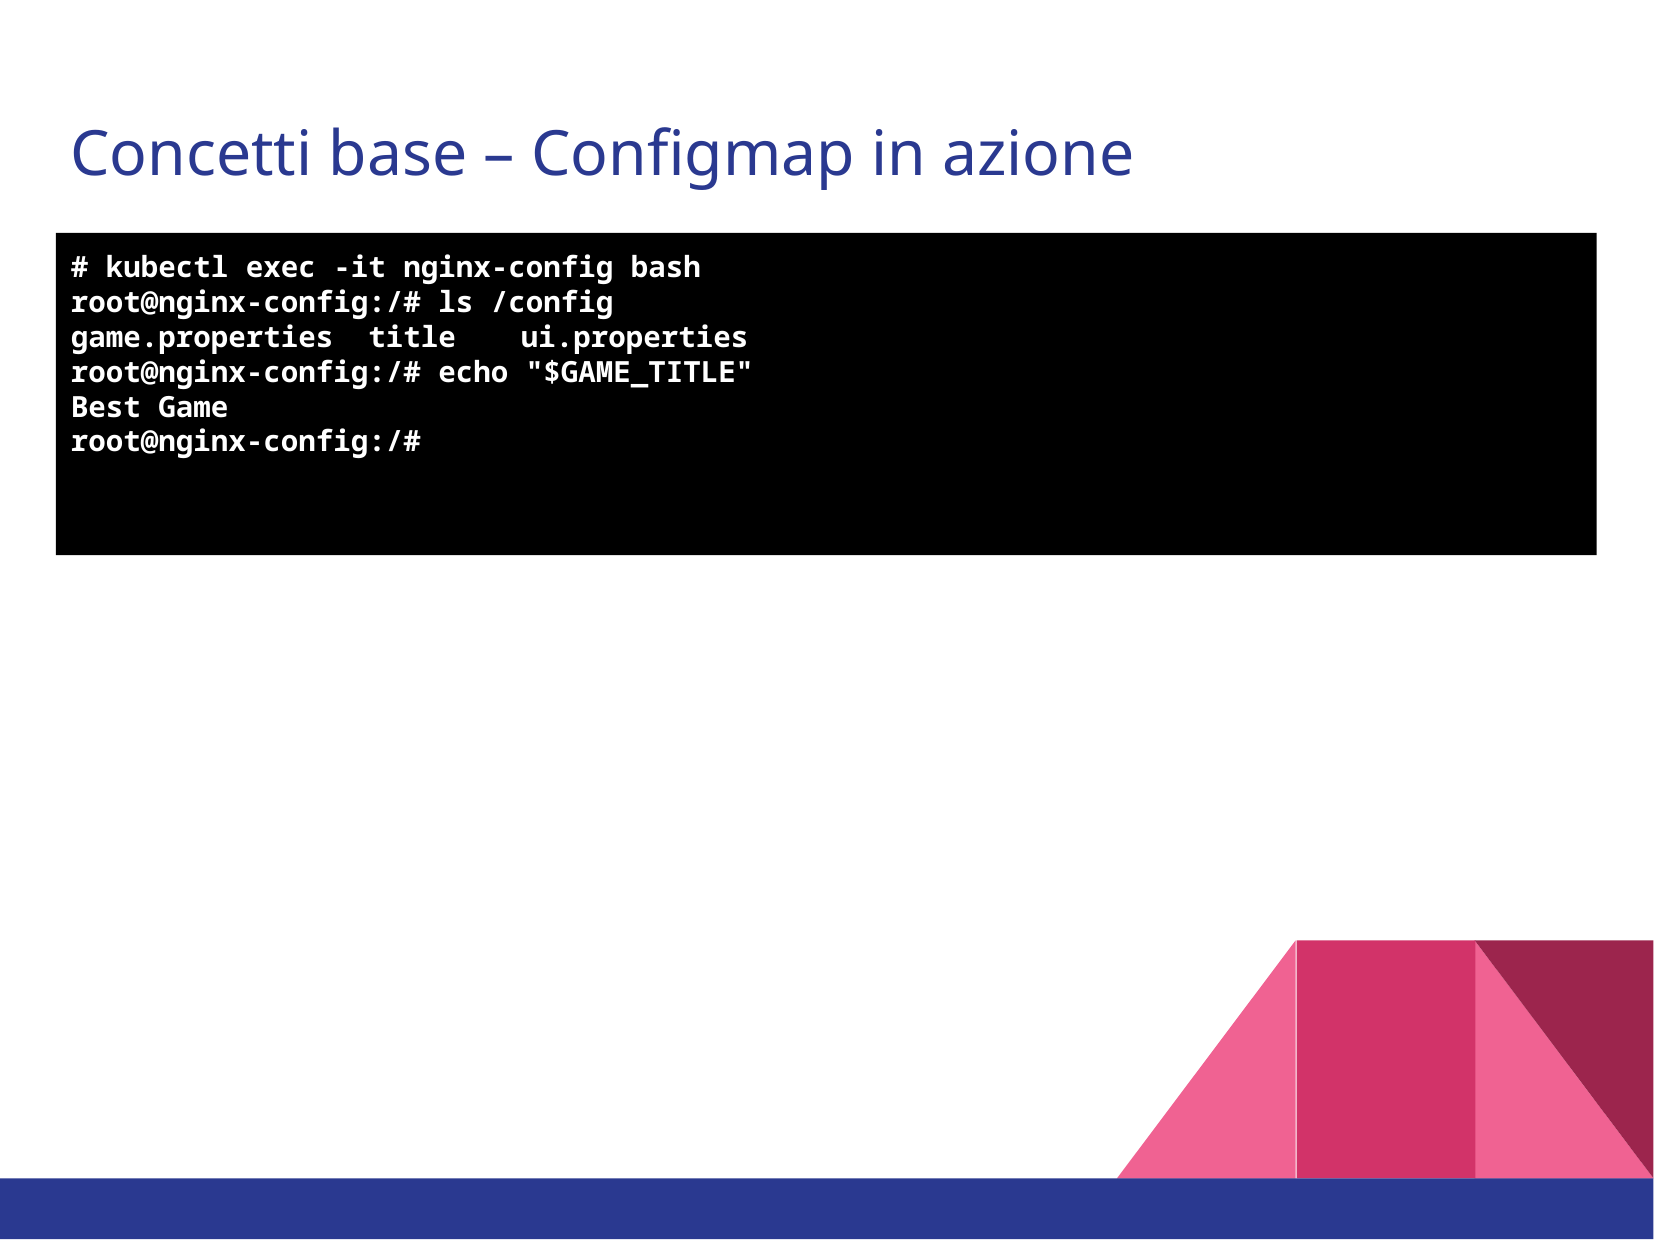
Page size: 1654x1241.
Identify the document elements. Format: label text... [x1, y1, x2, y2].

list # kubectl exec -it nginx-config bash root@nginx-config:/# ls /config game.properties title ui.properties root@nginx-config:/# echo "$GAME_TITLE" Best Game root@nginx-config:/# [55, 232, 1597, 556]
title Concetti base – Configmap in azione [55, 98, 1597, 232]
